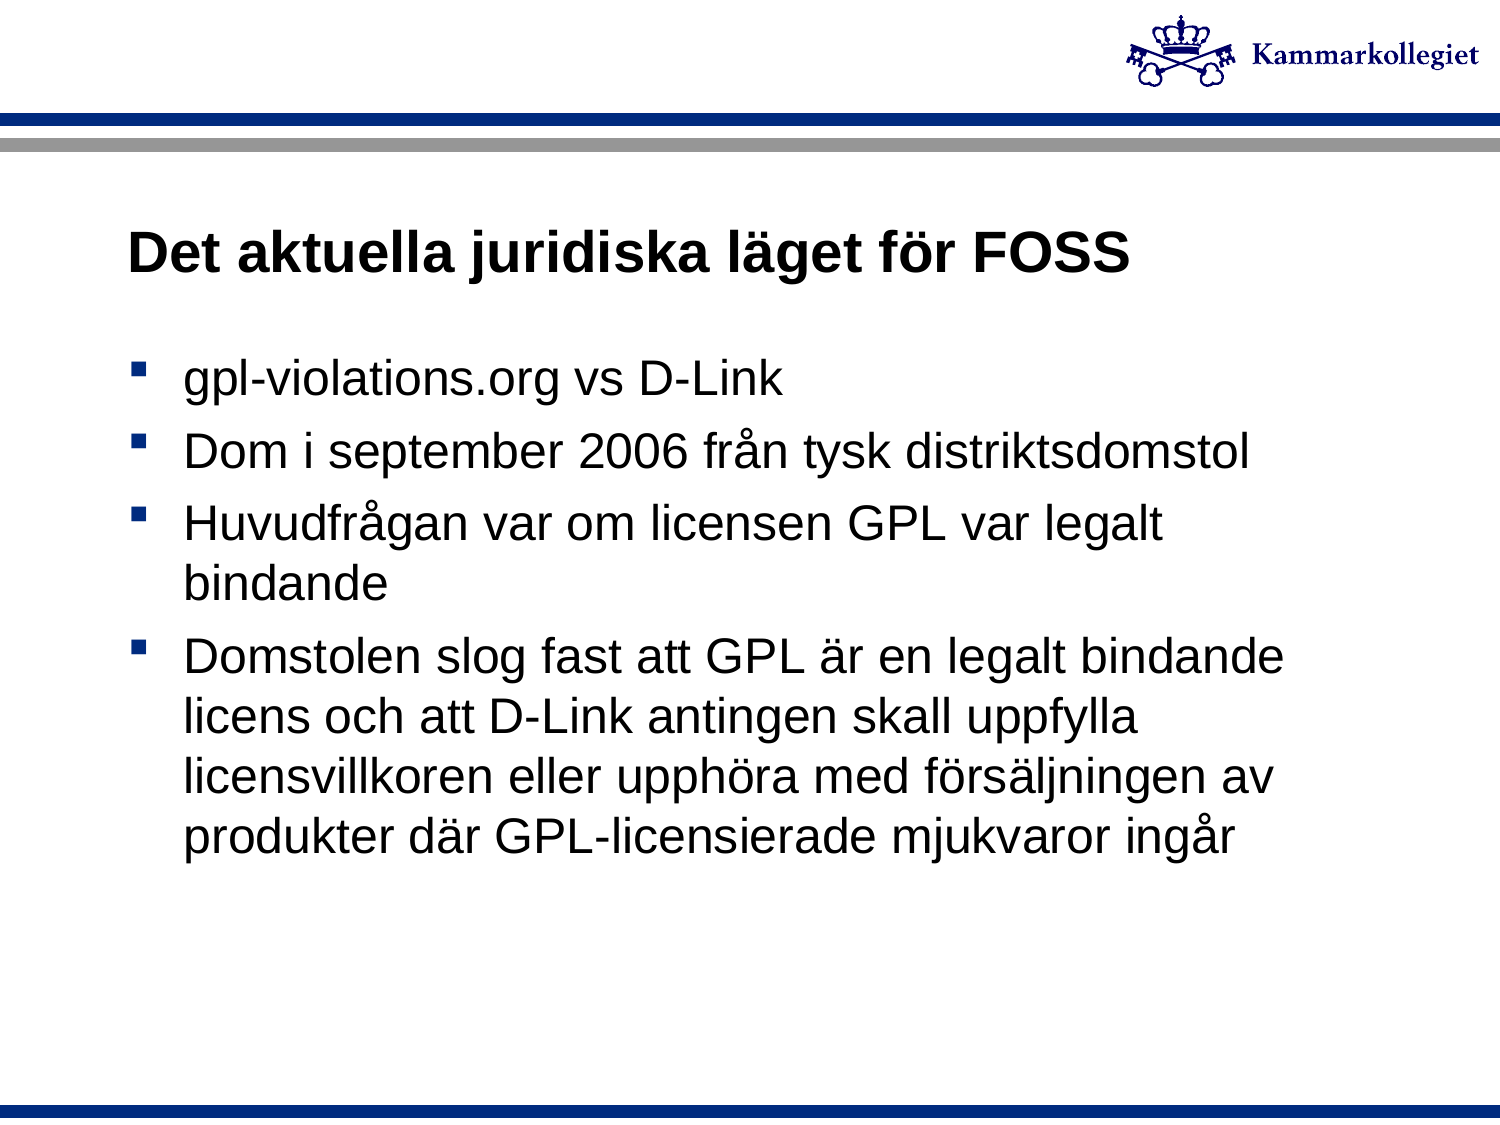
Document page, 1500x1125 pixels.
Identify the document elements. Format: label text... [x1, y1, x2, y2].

list gpl-violations.org vs D-Link Dom i september 2006 från tysk distriktsdomstol Huvudfrågan var om licensen GPL var legalt bindande Domstolen slog fast att GPL är en legalt bindande licens och att D-Link antingen skall uppfylla licensvillkoren eller upphöra med försäljningen av produkter där GPL-licensierade mjukvaror ingår [112, 337, 1388, 1026]
title Det aktuella juridiska läget för FOSS [112, 172, 1388, 327]
